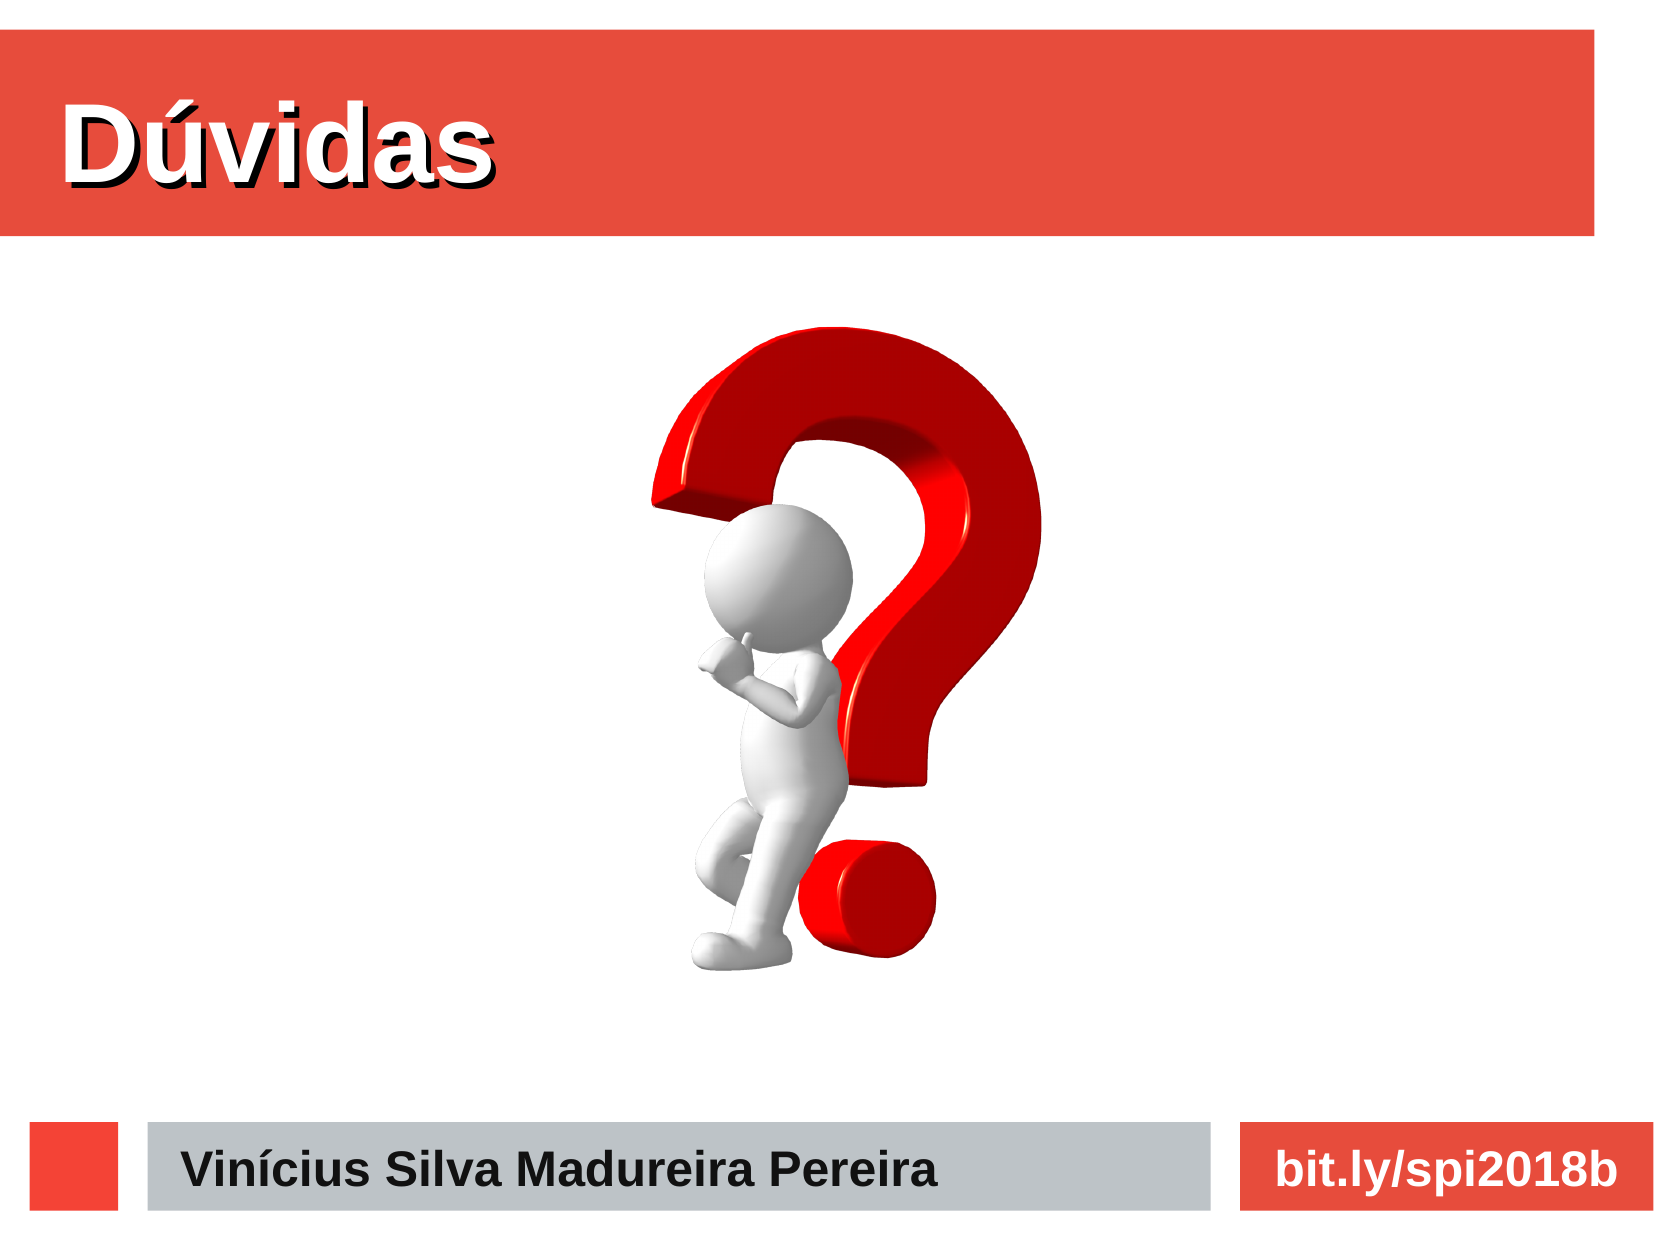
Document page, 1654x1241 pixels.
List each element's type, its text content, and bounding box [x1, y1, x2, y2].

text_box bit.ly/spi2018b [1228, 1133, 1654, 1205]
title Dúvidas [59, 59, 1595, 207]
picture [494, 315, 1159, 981]
text_box Vinícius Silva Madureira Pereira [165, 1133, 1170, 1205]
